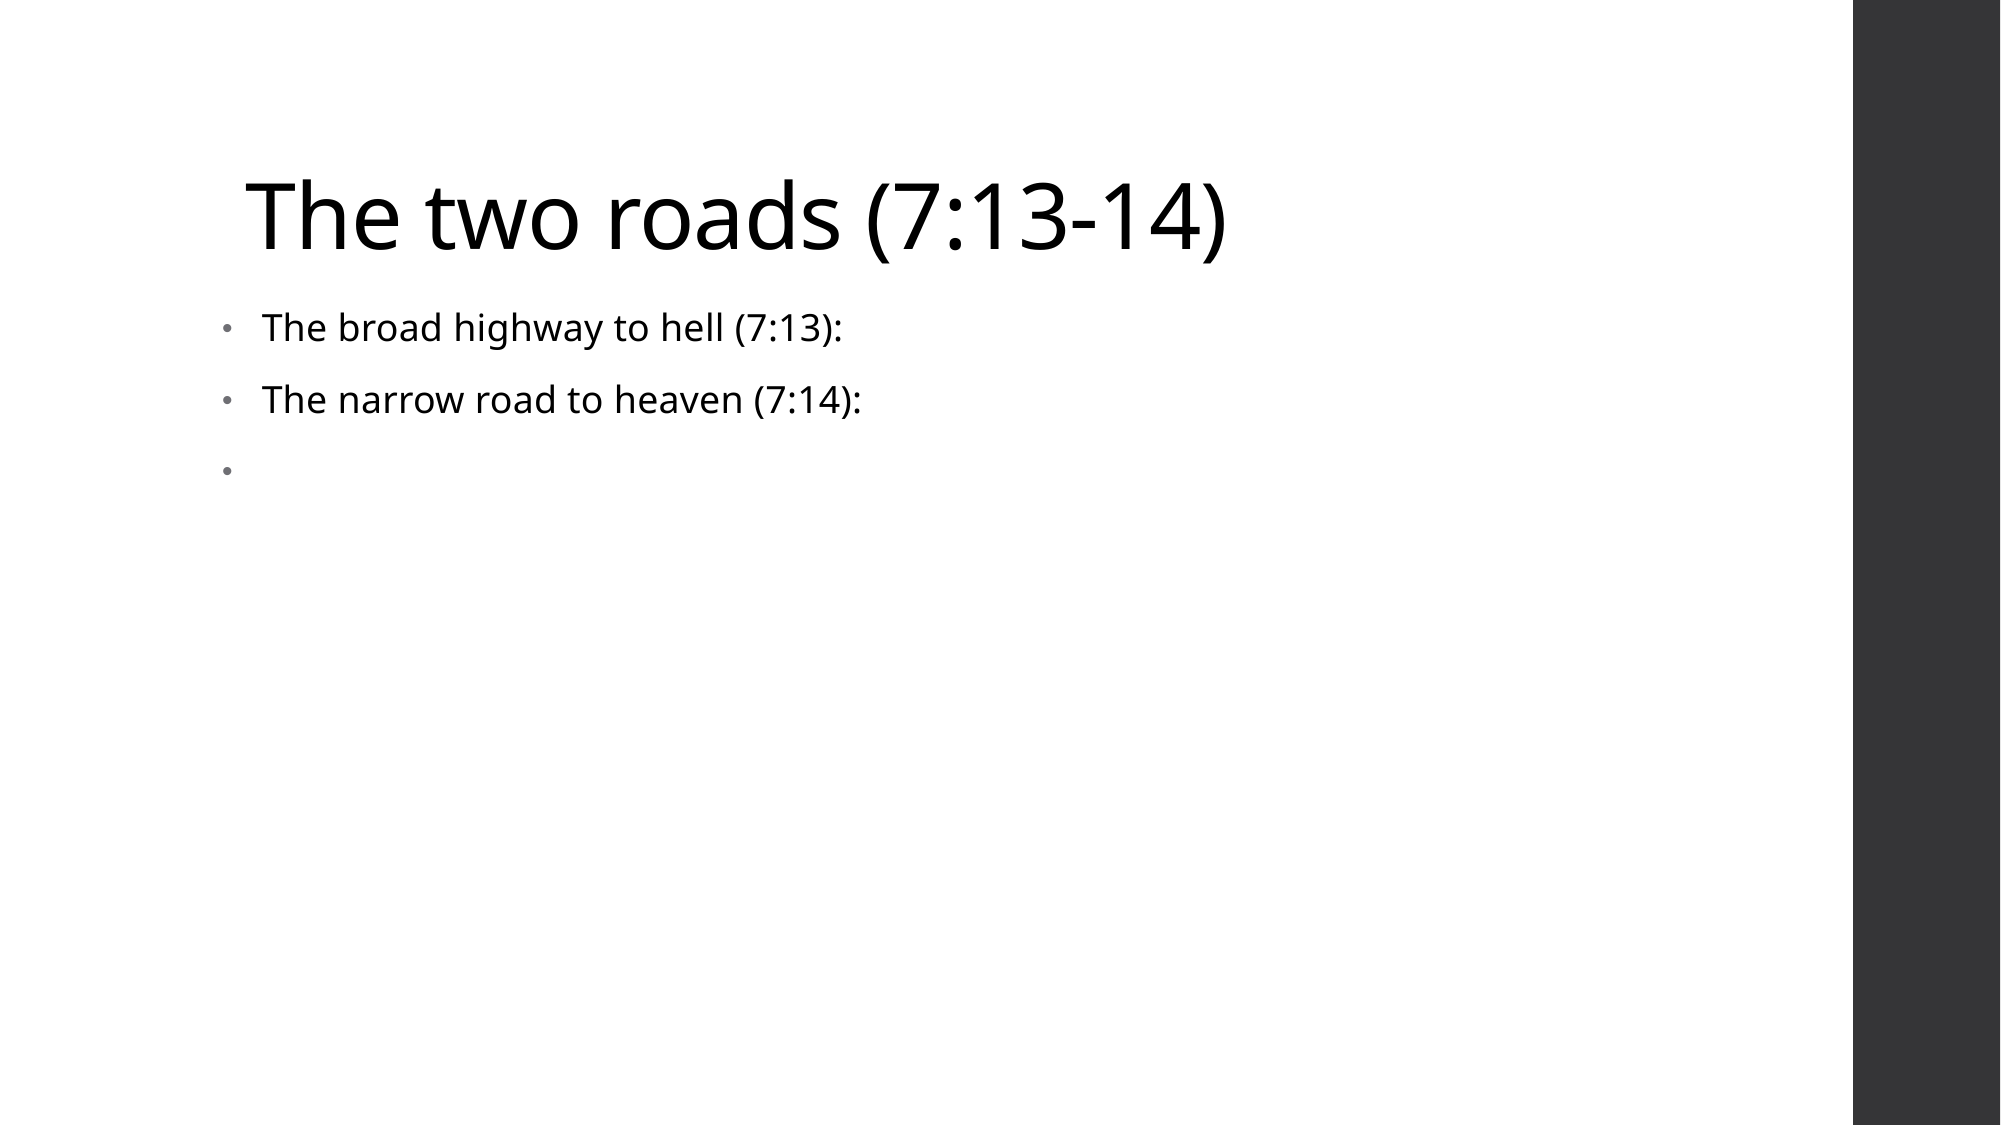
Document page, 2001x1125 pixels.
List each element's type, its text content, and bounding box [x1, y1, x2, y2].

list The broad highway to hell (7:13): The narrow road to heaven (7:14): [206, 299, 1617, 1014]
title The two roads (7:13-14) [206, 60, 1797, 278]
